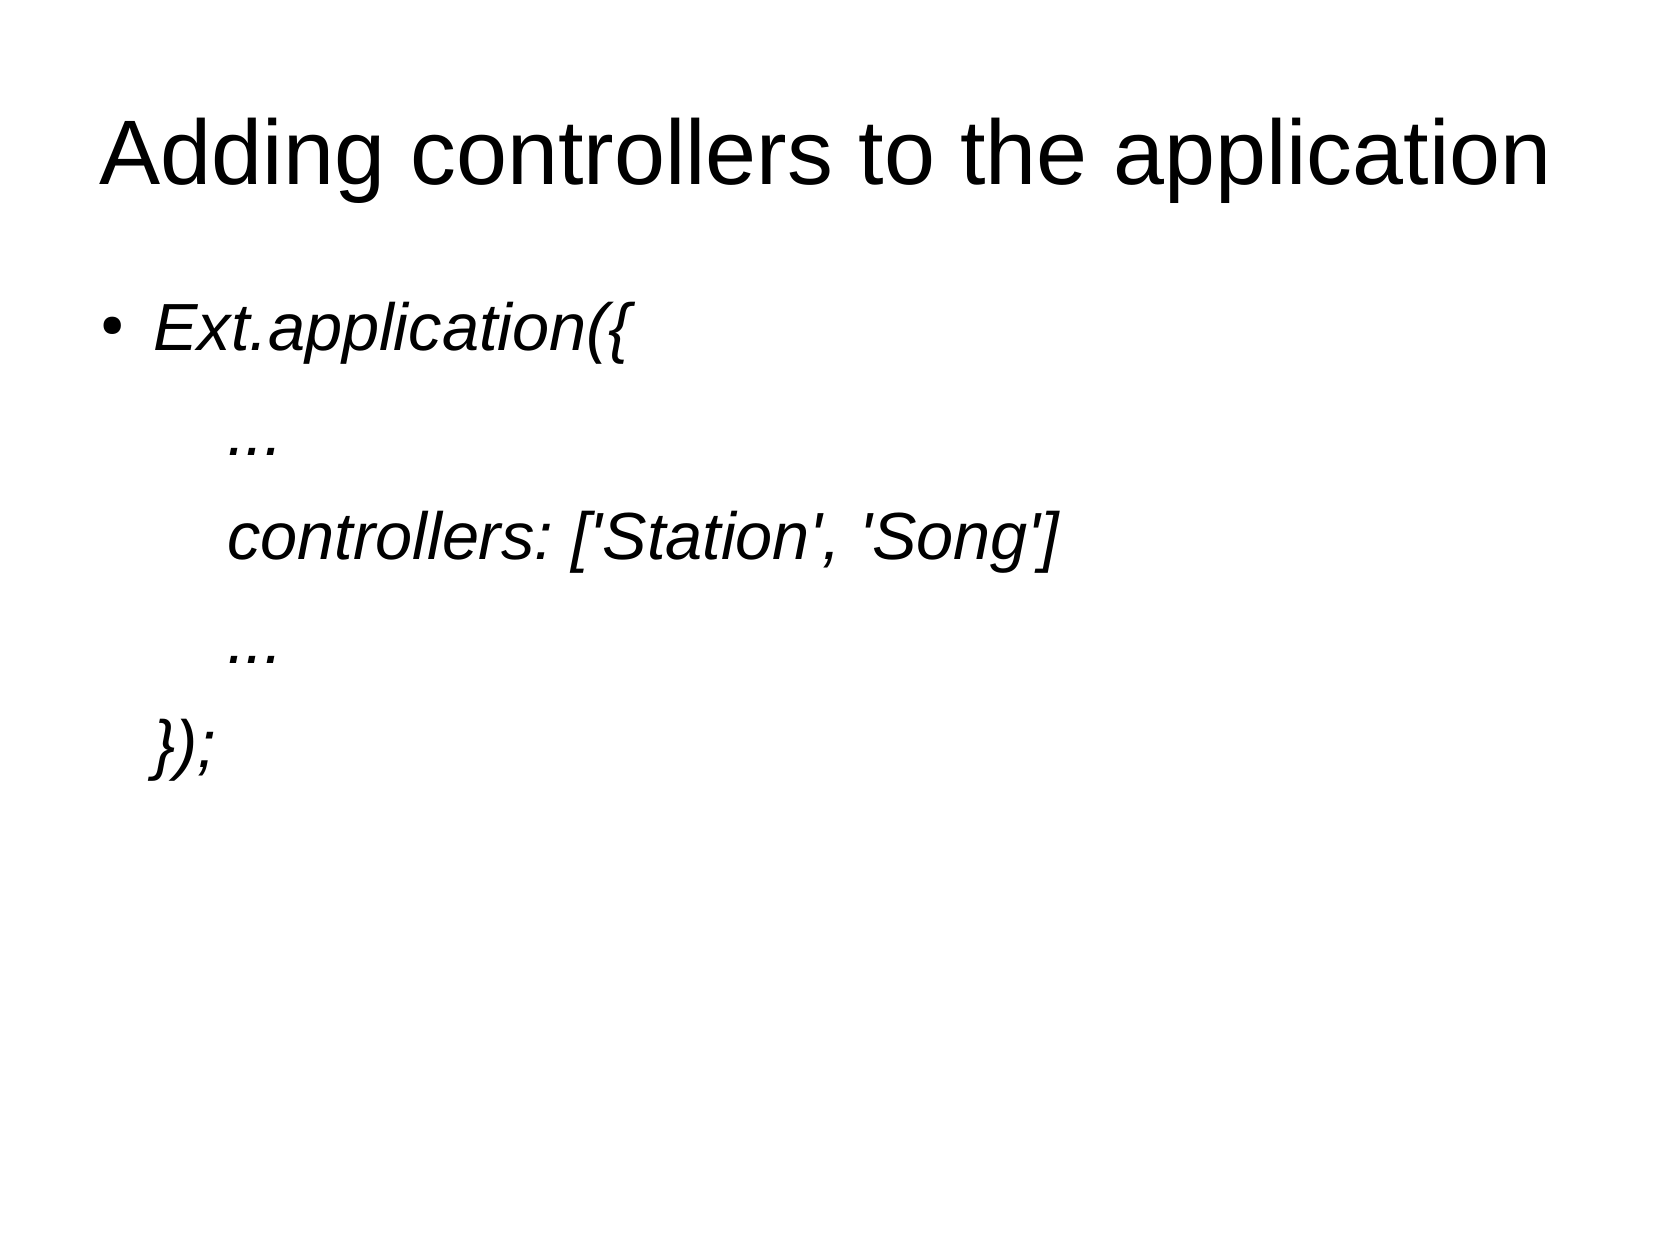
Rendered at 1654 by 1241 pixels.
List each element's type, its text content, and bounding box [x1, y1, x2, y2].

list Ext.application({ ... controllers: ['Station', 'Song'] ... }); [82, 290, 1538, 1010]
title Adding controllers to the application [82, 49, 1571, 257]
